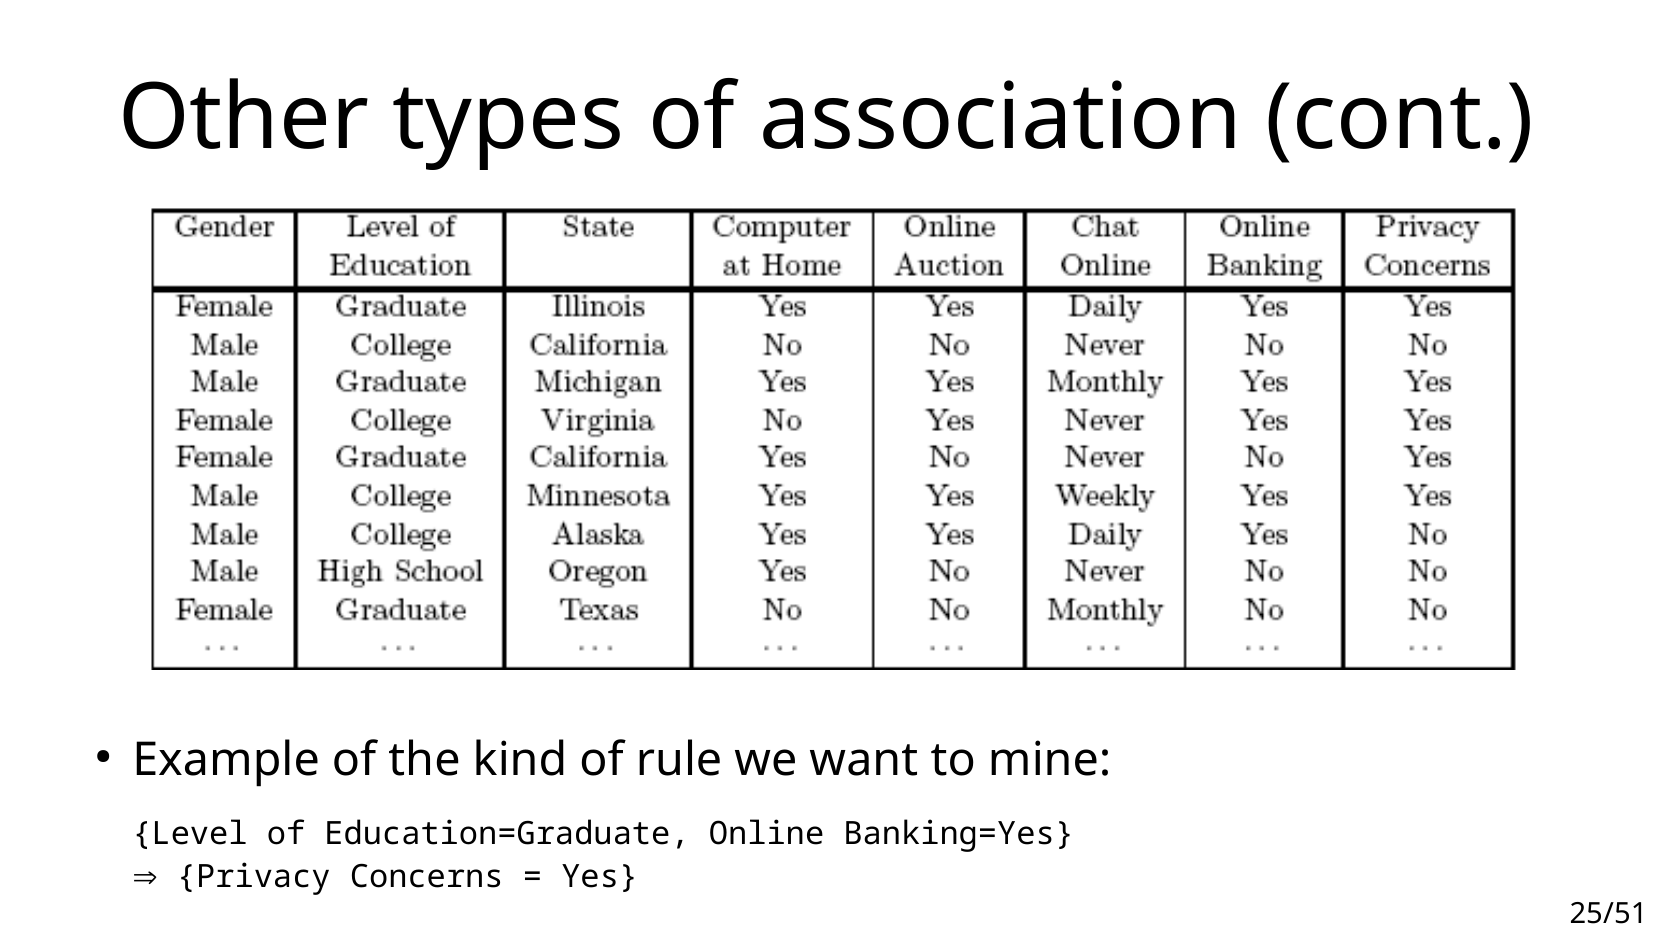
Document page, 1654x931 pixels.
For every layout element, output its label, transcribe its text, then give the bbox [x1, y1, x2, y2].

list Example of the kind of rule we want to mine: {Level of Education=Graduate, Online Banking=Yes} ⇒ {Privacy Concerns = Yes} [82, 725, 1571, 899]
title Other types of association (cont.) [82, 1, 1571, 226]
picture [150, 207, 1518, 670]
